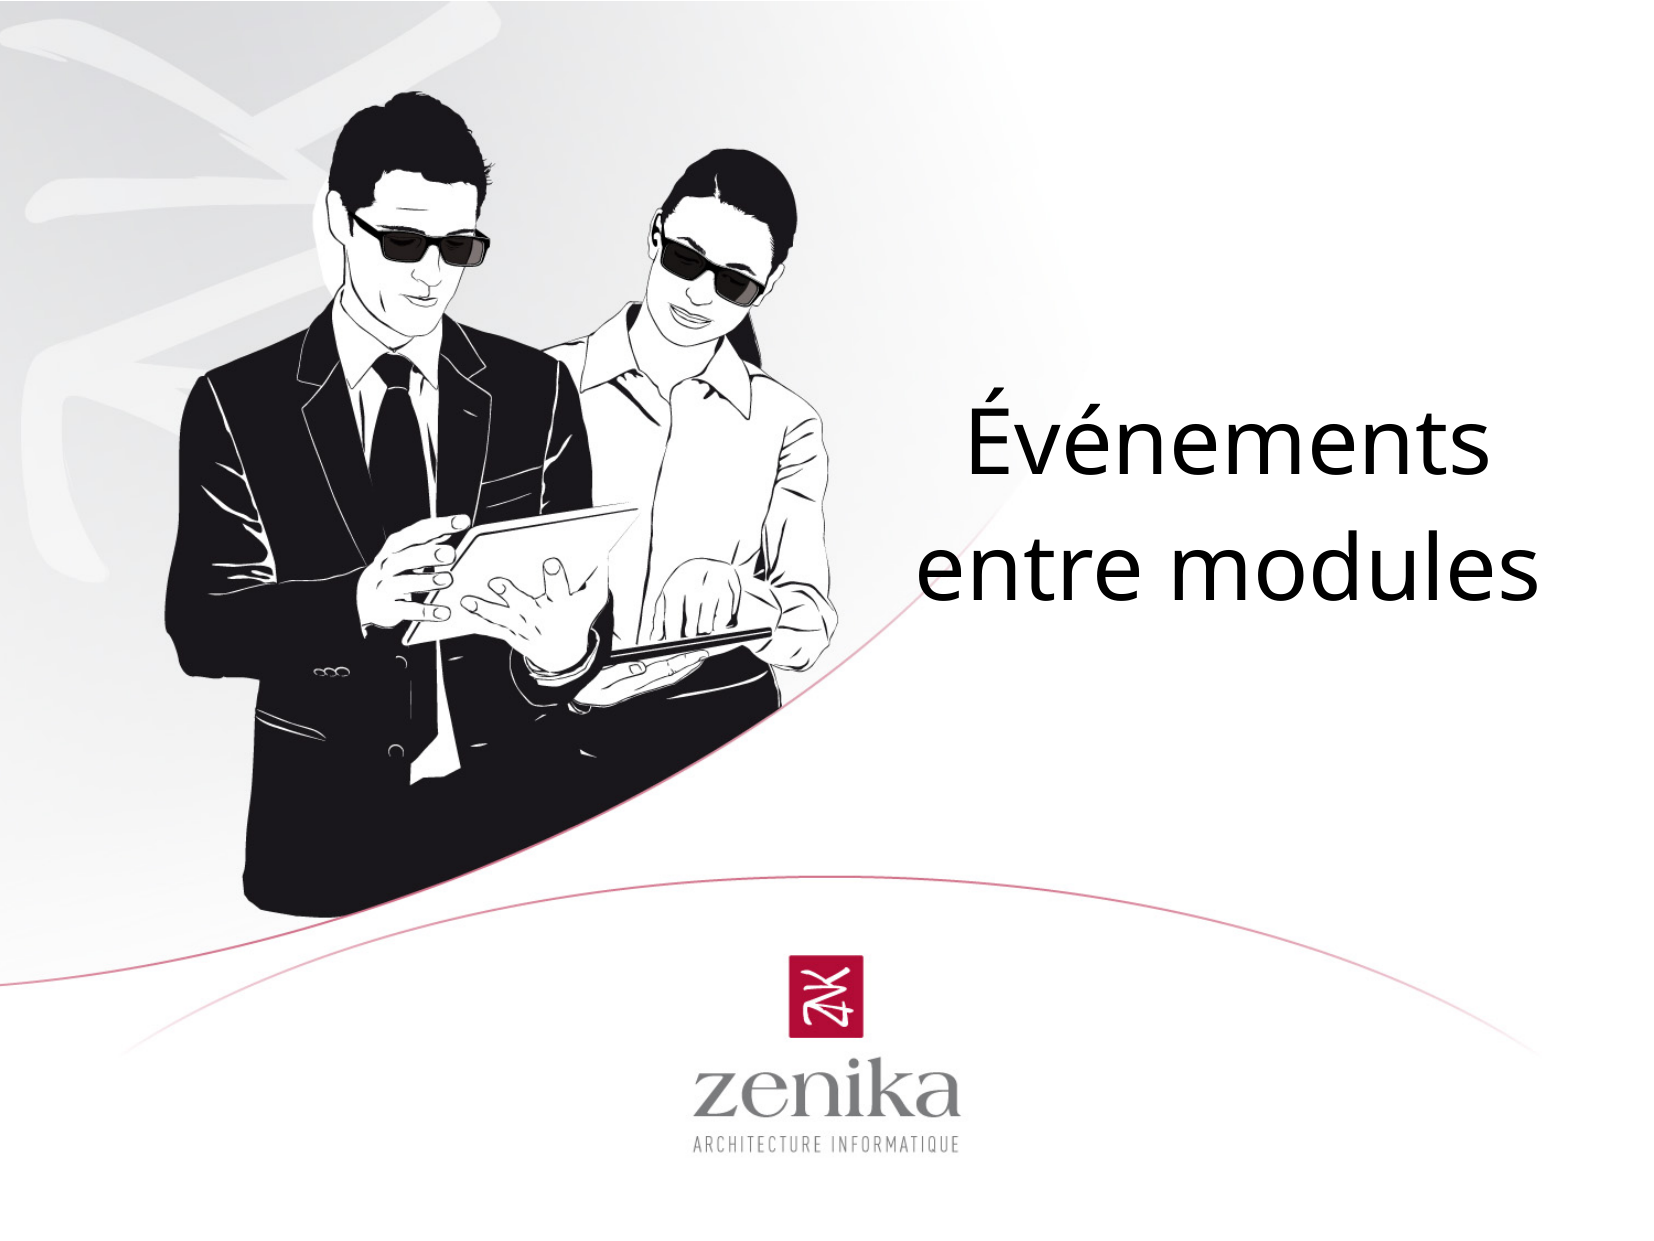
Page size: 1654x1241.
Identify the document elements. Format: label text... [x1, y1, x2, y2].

title Événements entre modules [885, 366, 1571, 590]
subtitle [885, 590, 1571, 875]
picture [0, 1, 1652, 1241]
